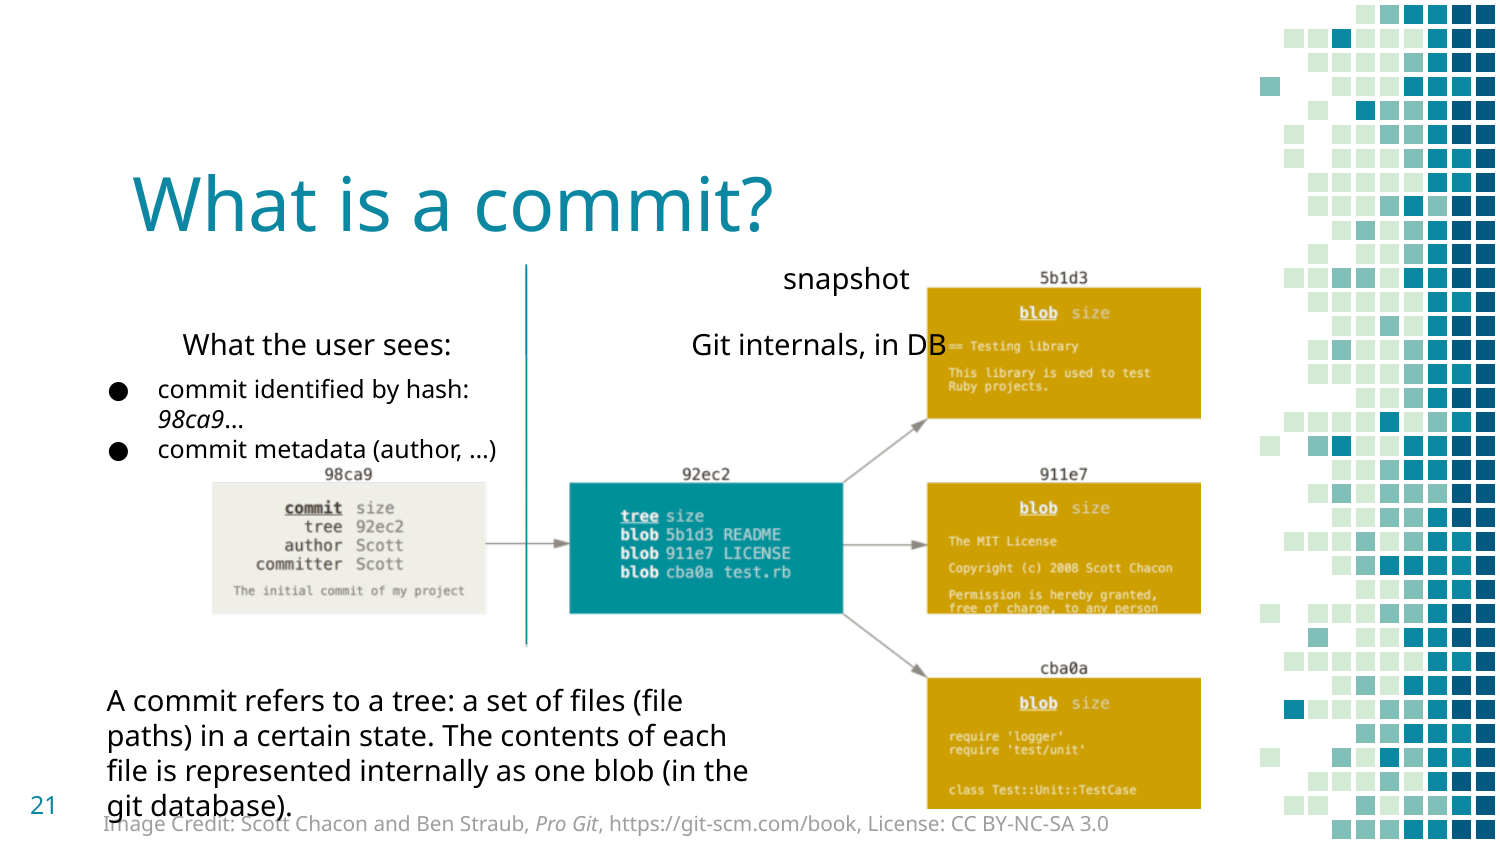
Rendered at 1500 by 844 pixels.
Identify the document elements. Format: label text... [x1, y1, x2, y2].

picture [212, 377, 1201, 809]
text_box Image Credit: Scott Chacon and Ben Straub, Pro Git, https://git-scm.com/book, License: CC BY-NC-SA 3.0 [88, 795, 1171, 844]
text_box A commit refers to a tree: a set of files (file paths) in a certain state. The contents of each file is represented internally as one blob (in the git database). [91, 667, 787, 838]
text_box snapshot [768, 245, 1247, 311]
picture [212, 261, 768, 311]
text_box What the user sees: Git internals, in DB [167, 311, 1267, 377]
title What is a commit? [117, 121, 1227, 262]
slide_number <number> [15, 774, 91, 839]
text_box commit identified by hash: 98ca9… commit metadata (author, …) [67, 359, 547, 514]
